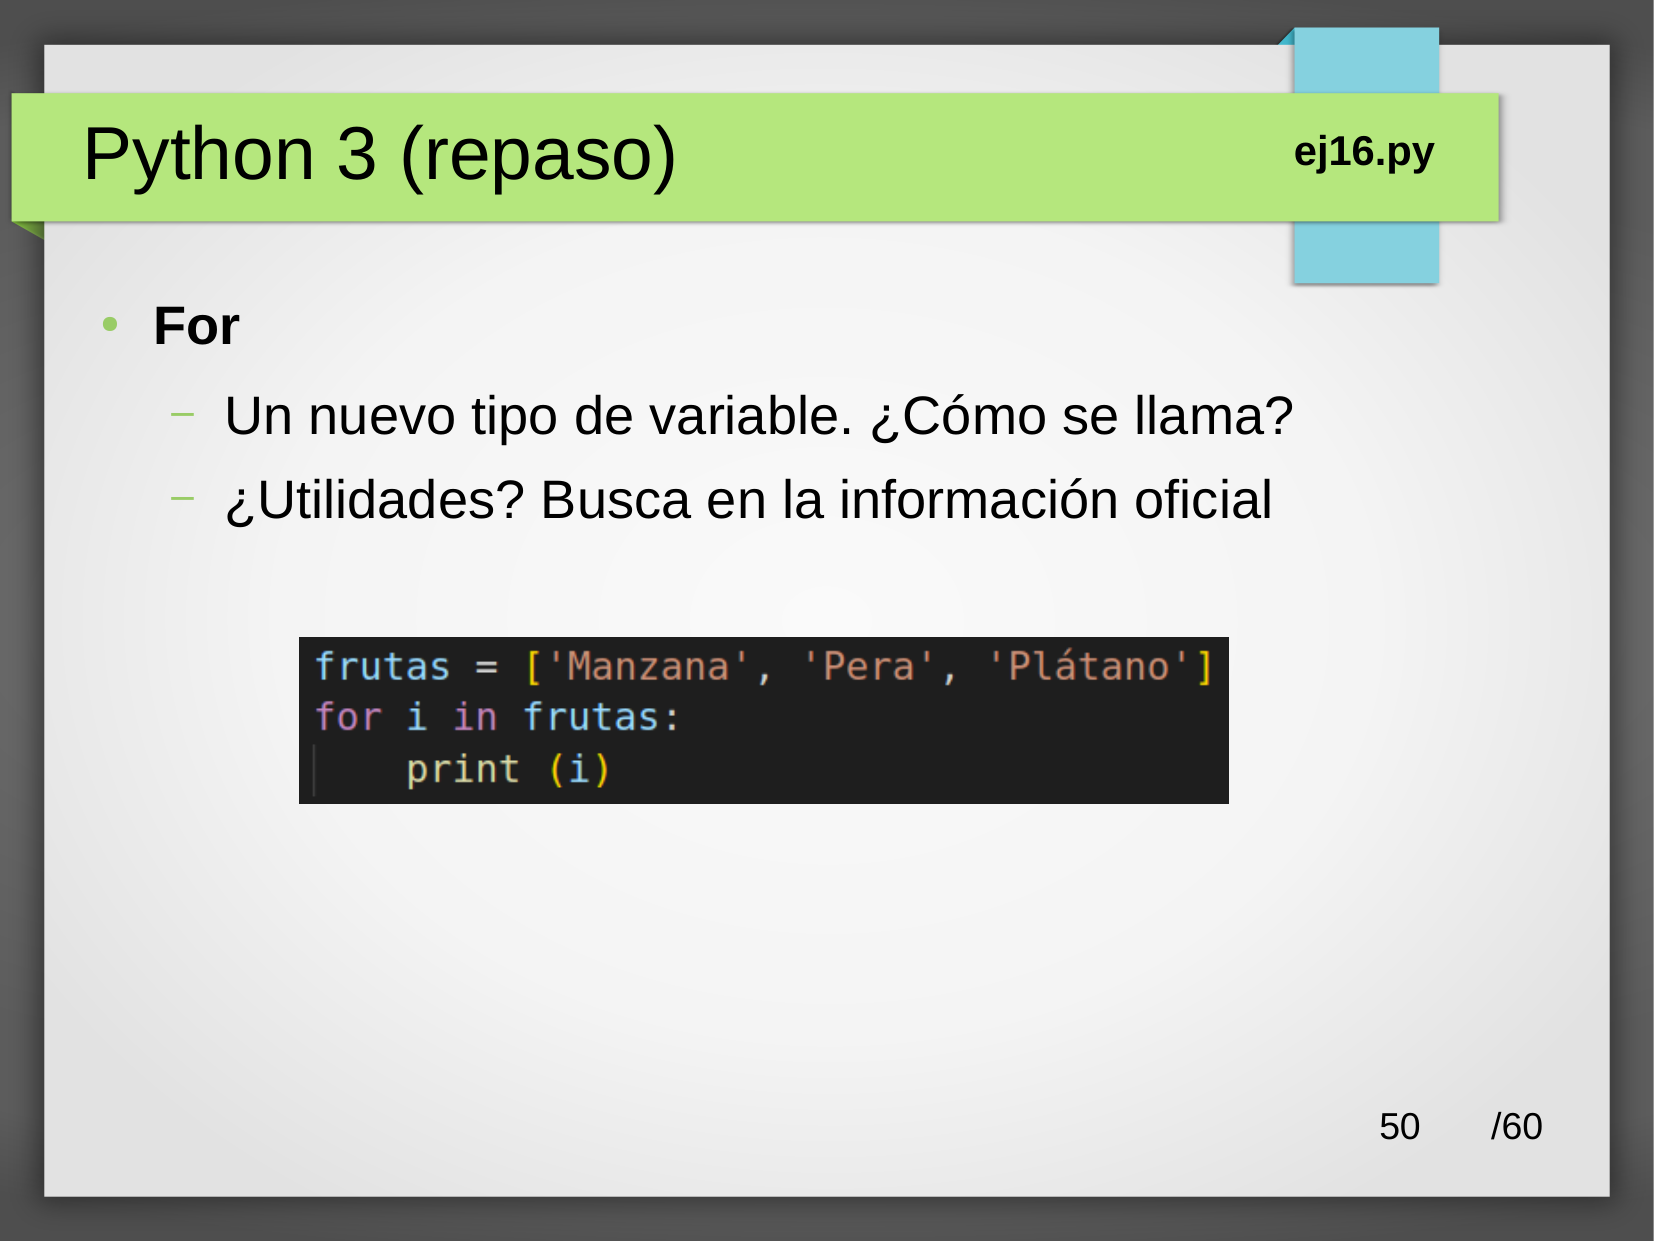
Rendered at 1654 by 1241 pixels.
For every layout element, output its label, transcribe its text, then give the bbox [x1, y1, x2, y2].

text_box ej16.py [1279, 120, 1465, 229]
text_box /60 [1476, 1098, 1644, 1169]
list For Un nuevo tipo de variable. ¿Cómo se llama? ¿Utilidades? Busca en la información oficial [82, 295, 1571, 1015]
text_box <número> [1364, 1098, 1476, 1169]
picture [0, 0, 1654, 1241]
title Python 3 (repaso) [82, 94, 1264, 213]
